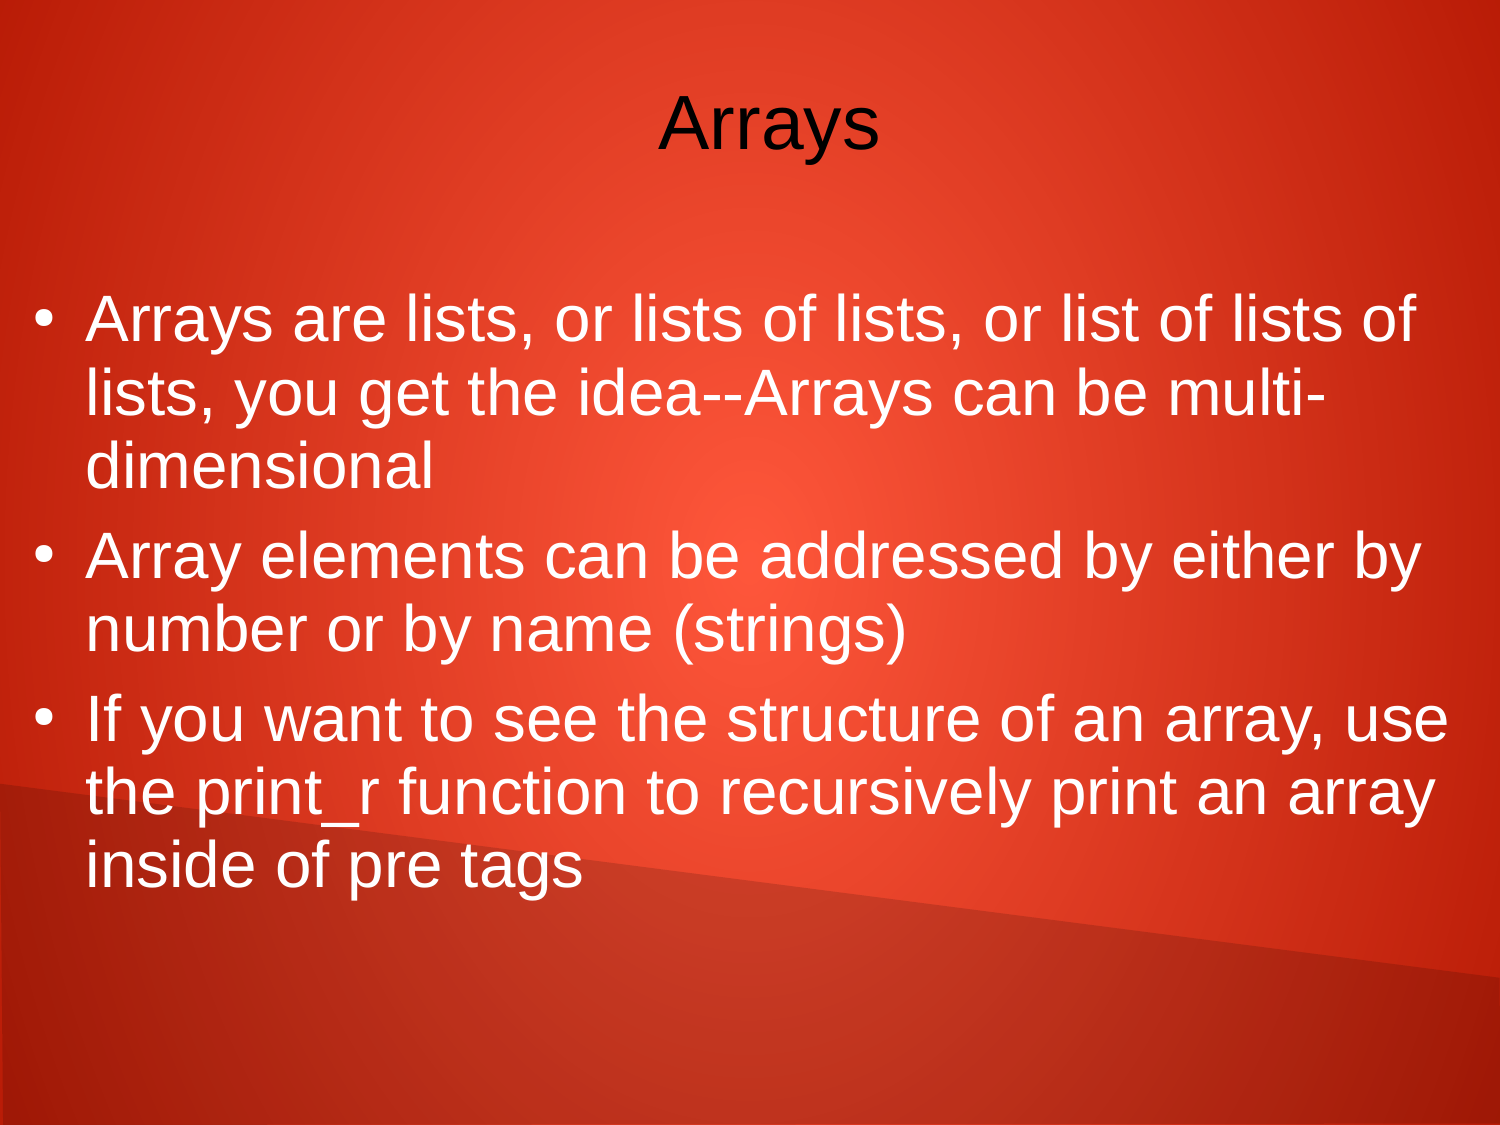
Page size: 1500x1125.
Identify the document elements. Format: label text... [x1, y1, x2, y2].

title Arrays [24, 24, 1488, 213]
list Arrays are lists, or lists of lists, or list of lists of lists, you get the idea--Arrays can be multi-dimensional Array elements can be addressed by either by number or by name (strings) If you want to see the structure of an array, use the print_r function to recursively print an array inside of pre tags [0, 275, 1475, 1026]
